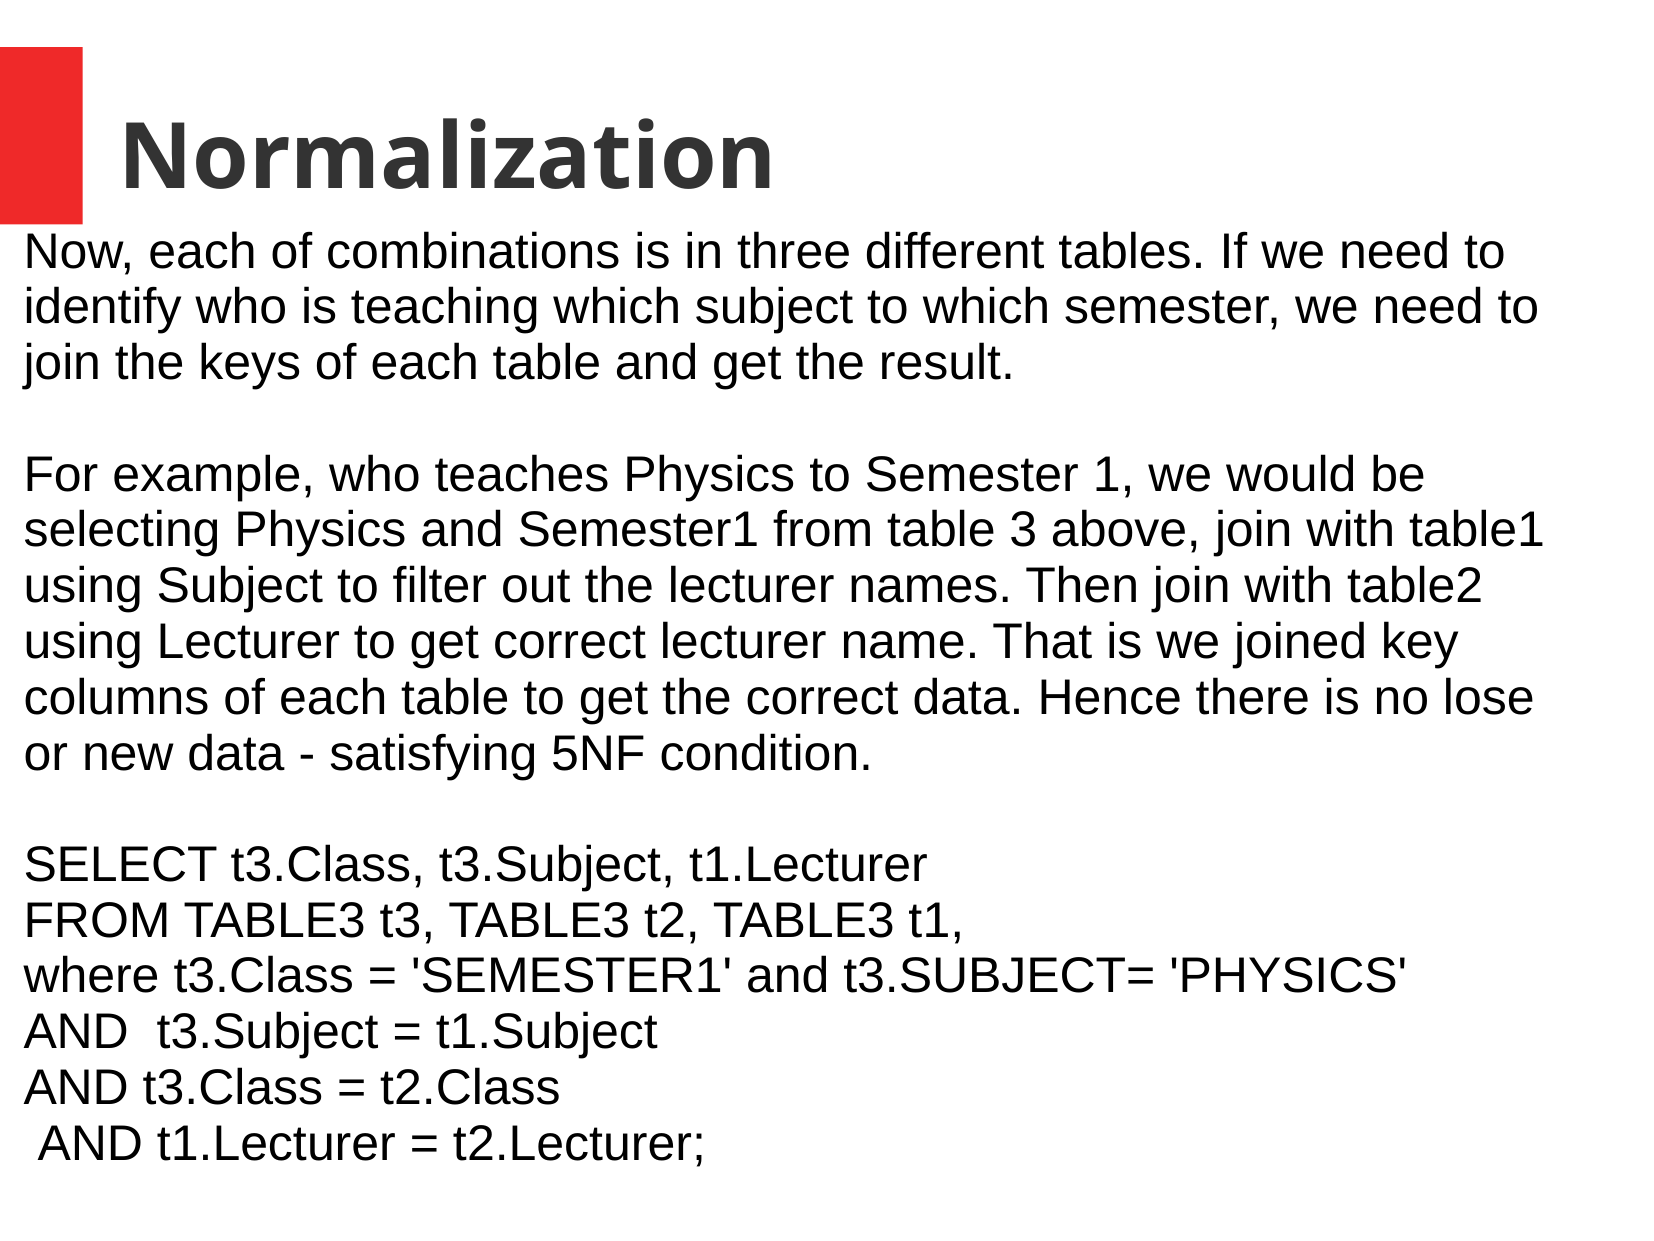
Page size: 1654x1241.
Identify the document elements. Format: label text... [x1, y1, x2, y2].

subtitle Now, each of combinations is in three different tables. If we need to identify who is teaching which subject to which semester, we need to join the keys of each table and get the result. For example, who teaches Physics to Semester 1, we would be selecting Physics and Semester1 from table 3 above, join with table1 using Subject to filter out the lecturer names. Then join with table2 using Lecturer to get correct lecturer name. That is we joined key columns of each table to get the correct data. Hence there is no lose or new data - satisfying 5NF condition. SELECT t3.Class, t3.Subject, t1.Lecturer FROM TABLE3 t3, TABLE3 t2, TABLE3 t1, where t3.Class = 'SEMESTER1' and t3.SUBJECT= 'PHYSICS' AND t3.Subject = t1.Subject AND t3.Class = t2.Class AND t1.Lecturer = t2.Lecturer; [23, 153, 1595, 1241]
title Normalization [118, 49, 1571, 153]
